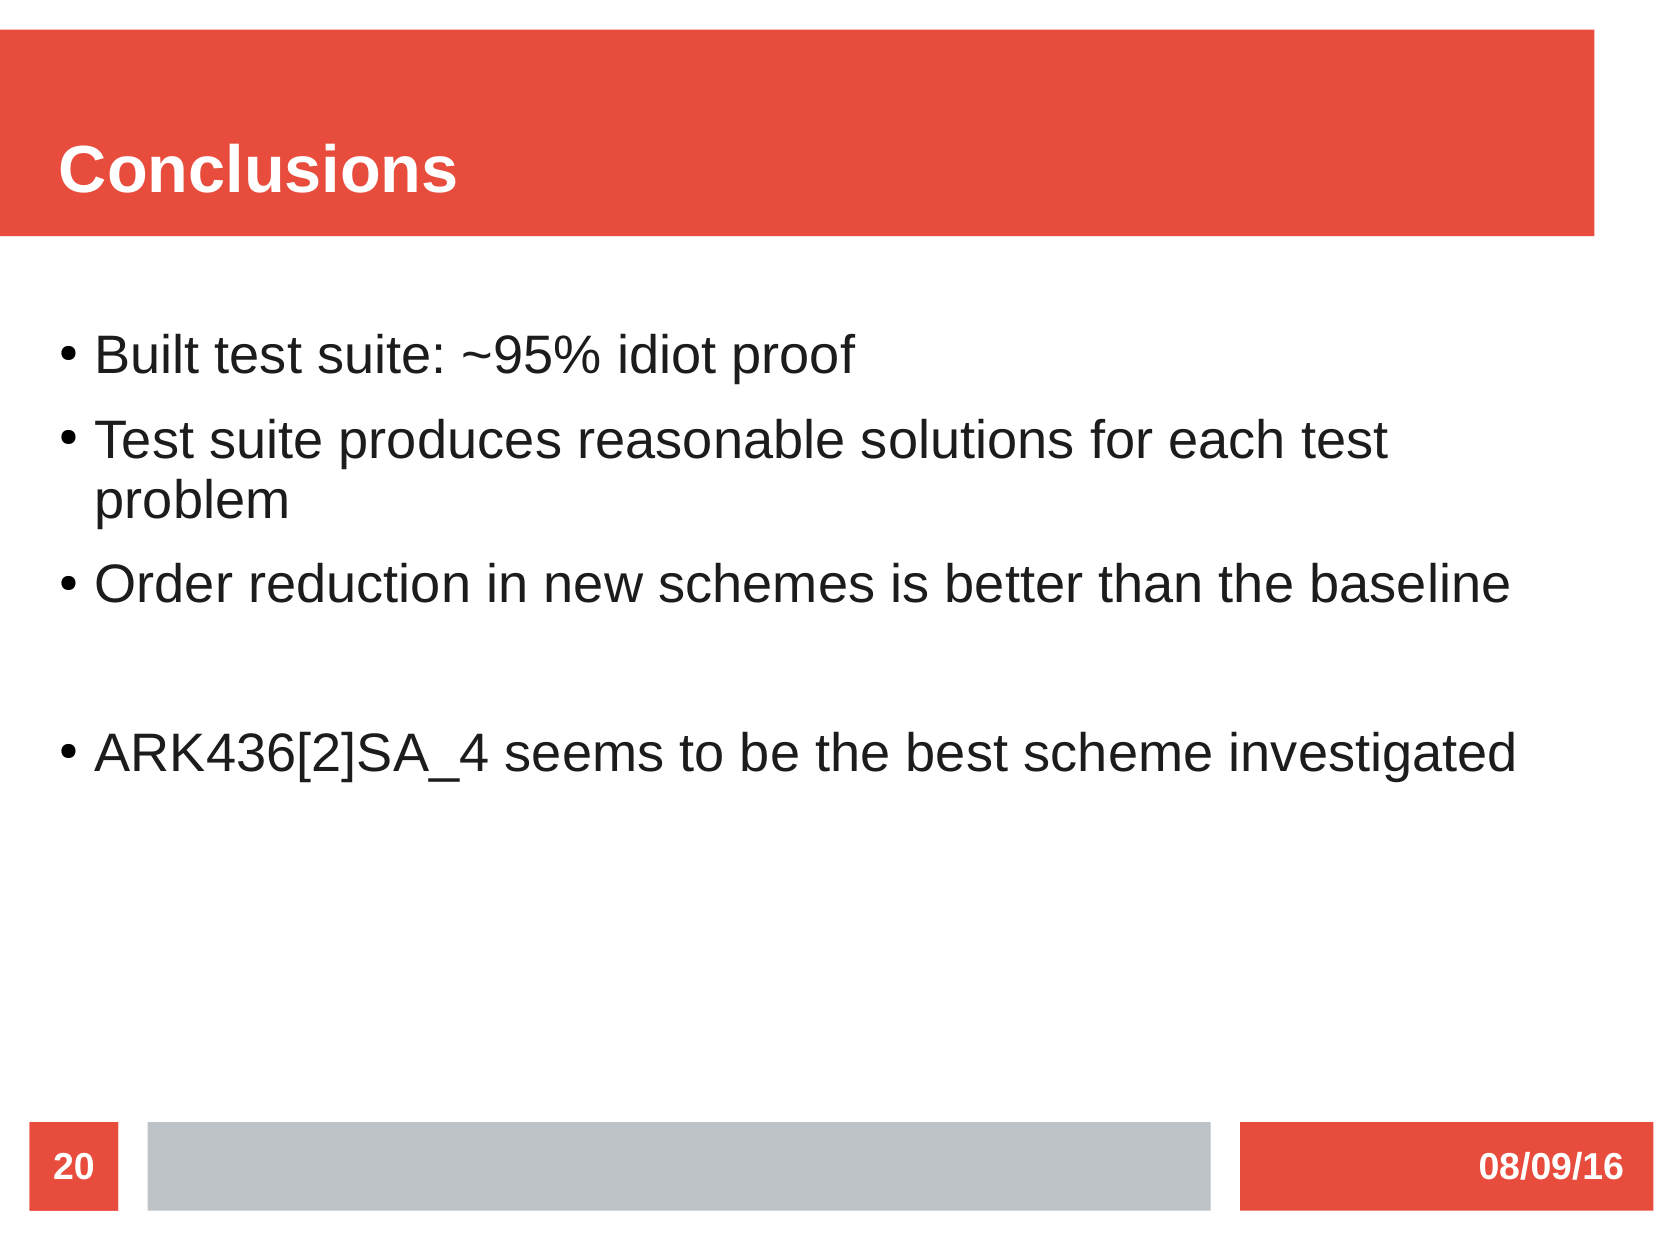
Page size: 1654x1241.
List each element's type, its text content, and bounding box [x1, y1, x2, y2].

title Conclusions [59, 59, 1595, 207]
list Built test suite: ~95% idiot proof Test suite produces reasonable solutions for each test problem Order reduction in new schemes is better than the baseline ARK436[2]SA_4 seems to be the best scheme investigated [59, 324, 1565, 1093]
